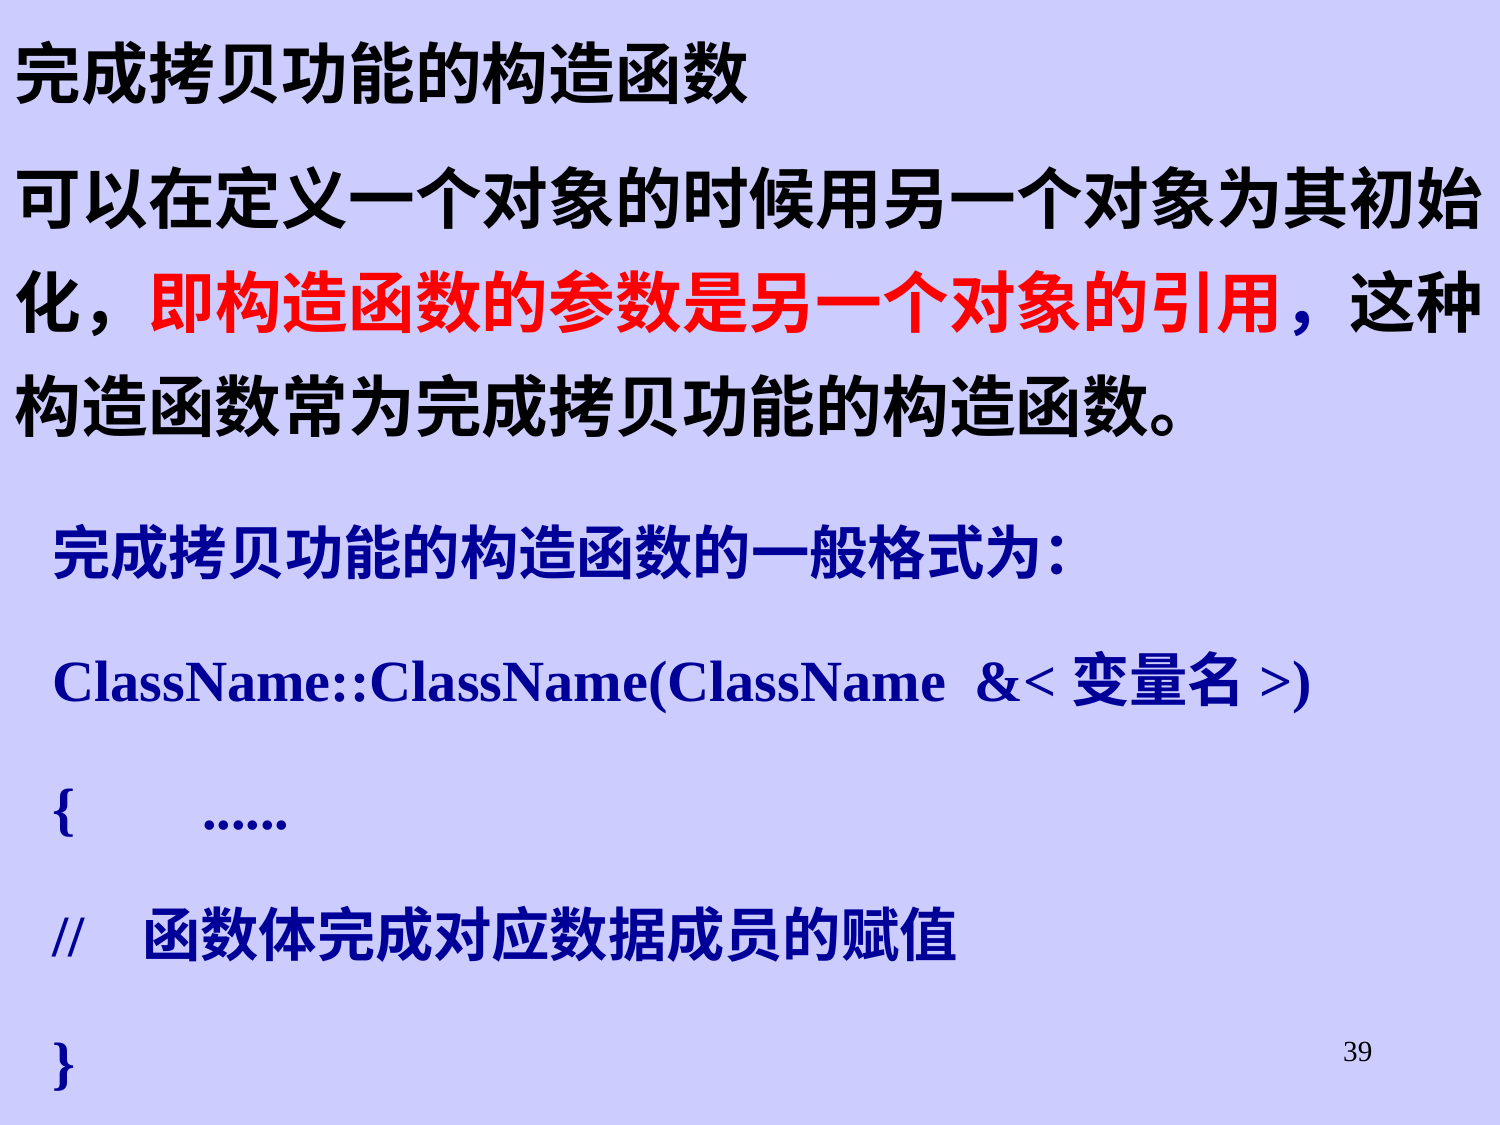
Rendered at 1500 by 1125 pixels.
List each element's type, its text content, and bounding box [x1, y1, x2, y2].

text_box 完成拷贝功能的构造函数 [0, 0, 1138, 120]
text_box 可以在定义一个对象的时候用另一个对象为其初始化，即构造函数的参数是另一个对象的引用，这种构造函数常为完成拷贝功能的构造函数。 [0, 124, 1500, 453]
text_box 完成拷贝功能的构造函数的一般格式为： ClassName::ClassName(ClassName &<变量名>) { ...... // 函数体完成对应数据成员的赋值 } [37, 487, 1426, 1104]
